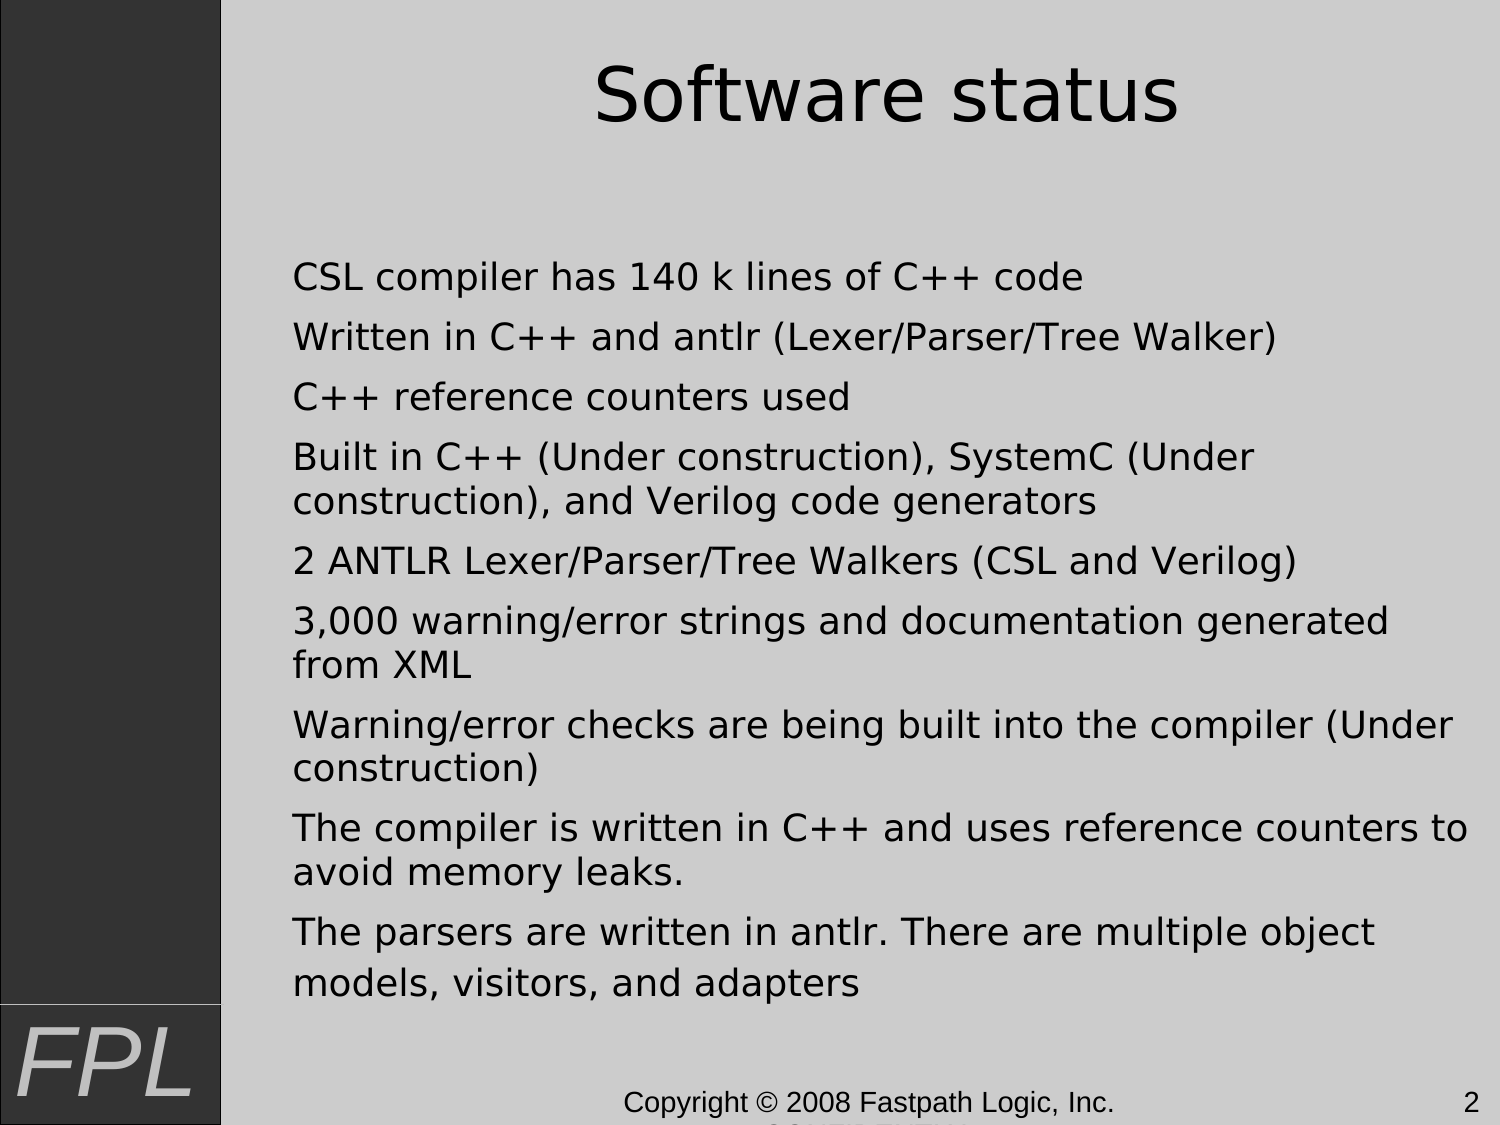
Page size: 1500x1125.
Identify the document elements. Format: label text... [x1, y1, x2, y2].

subtitle CSL compiler has 140 k lines of C++ code Written in C++ and antlr (Lexer/Parser/Tree Walker) C++ reference counters used Built in C++ (Under construction), SystemC (Under construction), and Verilog code generators 2 ANTLR Lexer/Parser/Tree Walkers (CSL and Verilog) 3,000 warning/error strings and documentation generated from XML Warning/error checks are being built into the compiler (Under construction) The compiler is written in C++ and uses reference counters to avoid memory leaks. The parsers are written in antlr. There are multiple object models, visitors, and adapters [292, 247, 1483, 1070]
title Software status [387, 52, 1388, 247]
